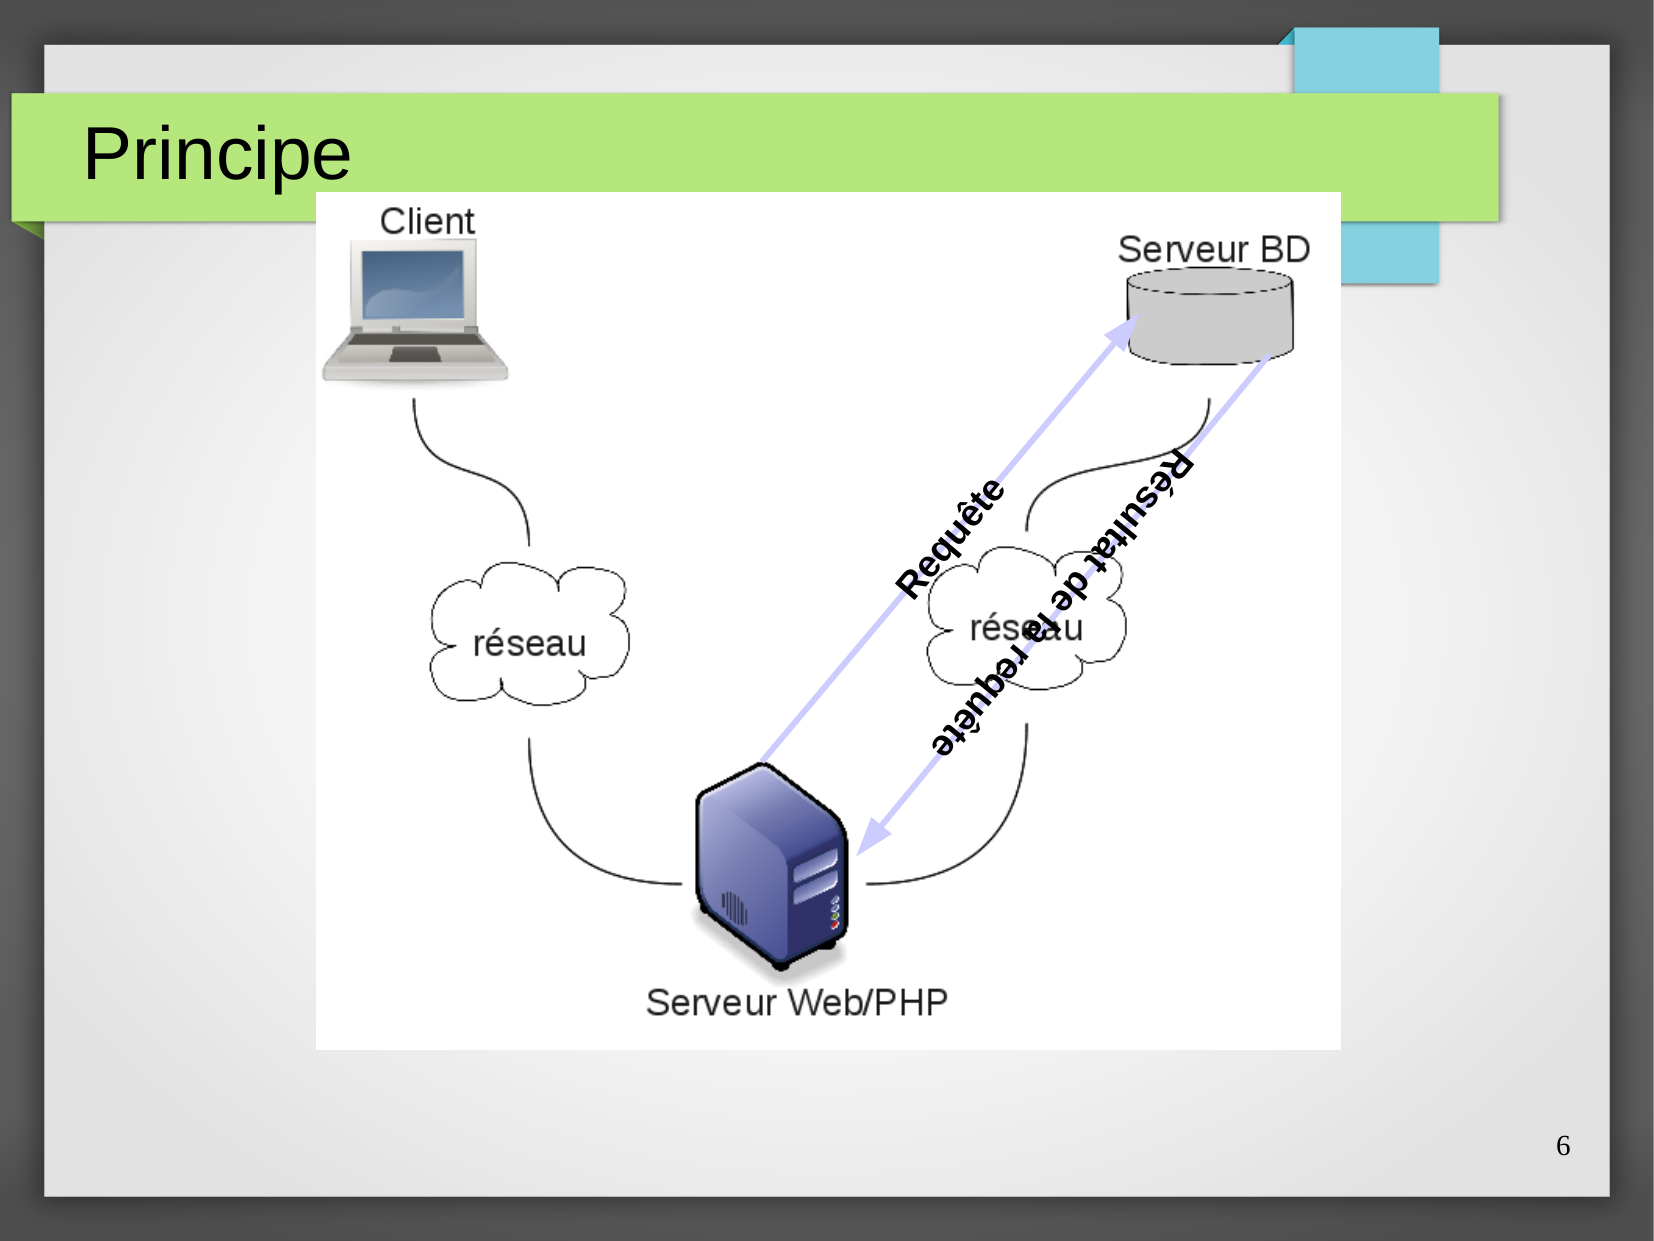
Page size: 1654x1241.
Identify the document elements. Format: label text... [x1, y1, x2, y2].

picture [0, 0, 1654, 1241]
title Principe [82, 94, 1264, 213]
